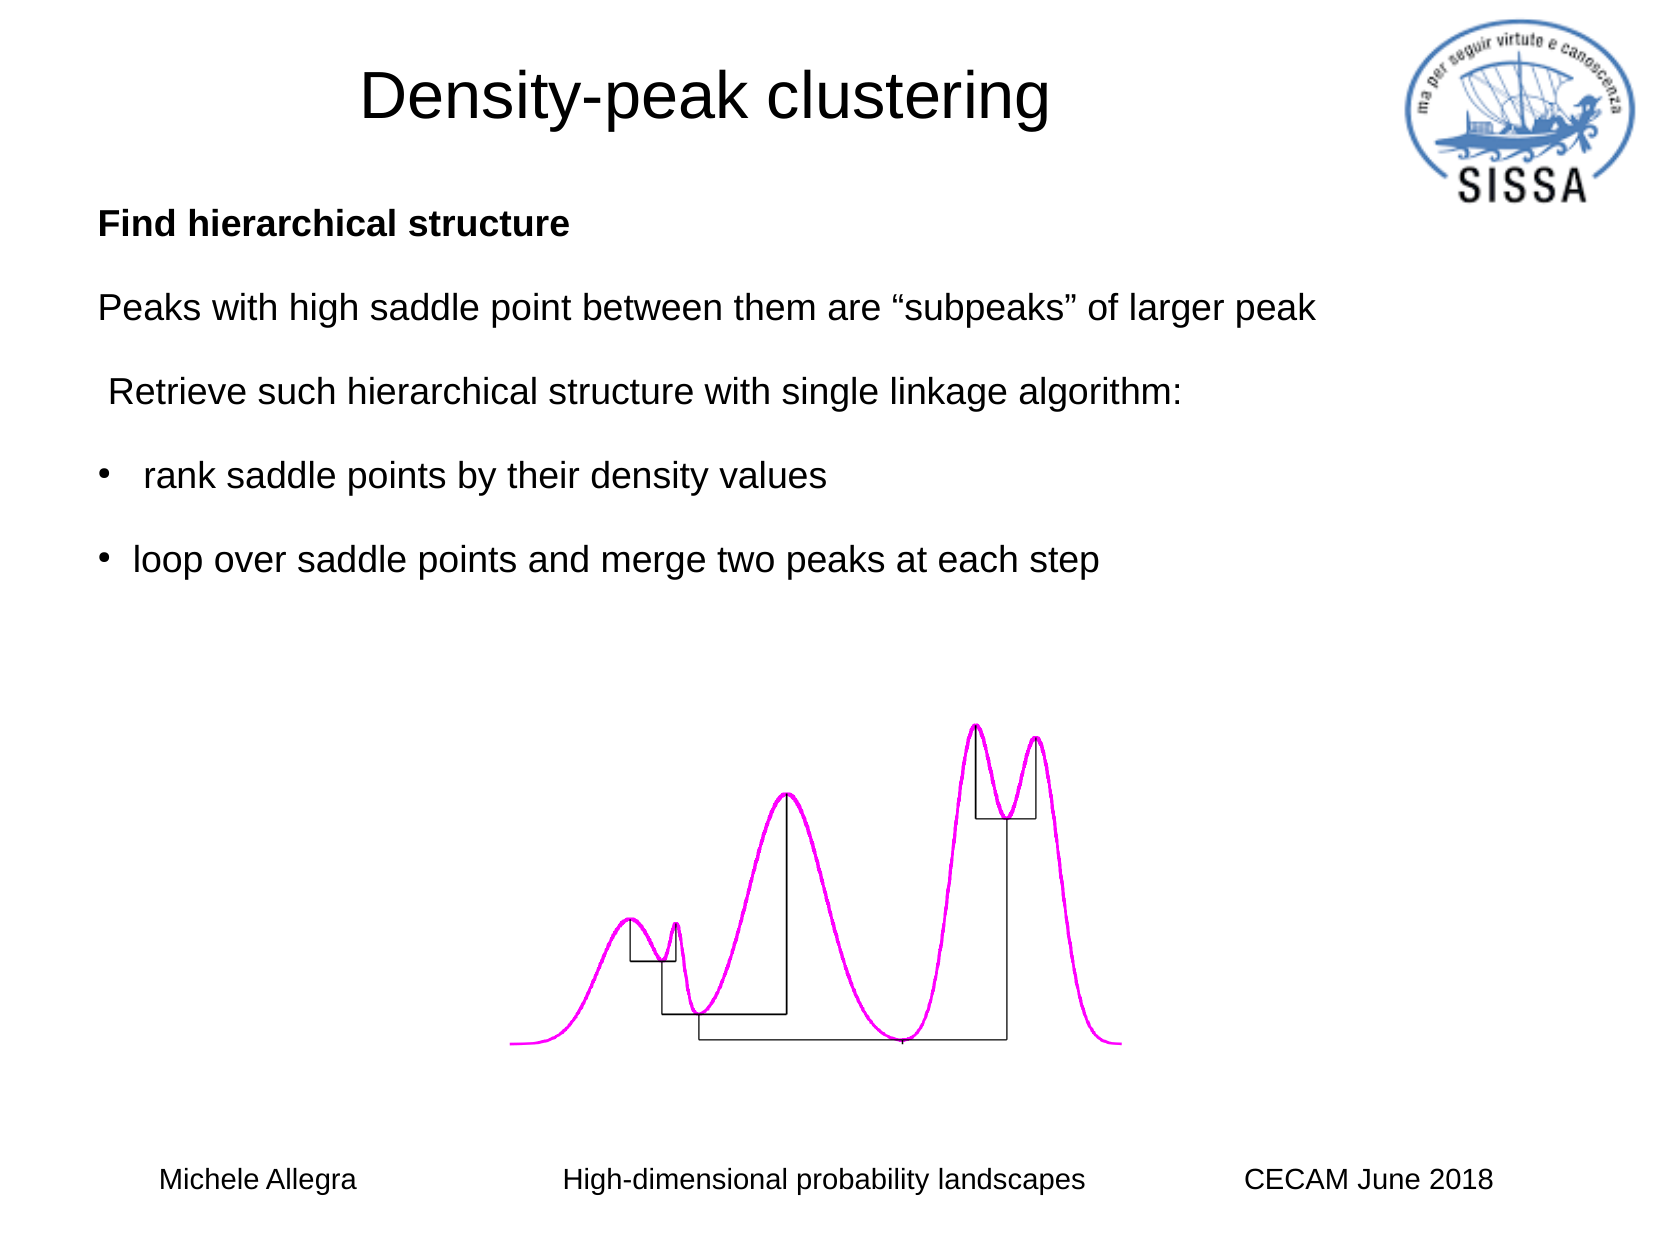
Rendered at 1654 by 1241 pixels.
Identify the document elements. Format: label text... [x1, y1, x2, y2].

title Density-peak clustering [80, 44, 1333, 147]
text_box Find hierarchical structure Peaks with high saddle point between them are “subpeaks” of larger peak Retrieve such hierarchical structure with single linkage algorithm: rank saddle points by their density values loop over saddle points and merge two peaks at each step [82, 194, 1382, 588]
title Michele Allegra High-dimensional probability landscapes CECAM June 2018 [82, 1141, 1571, 1217]
picture [1391, 16, 1652, 207]
picture [491, 622, 1143, 1058]
